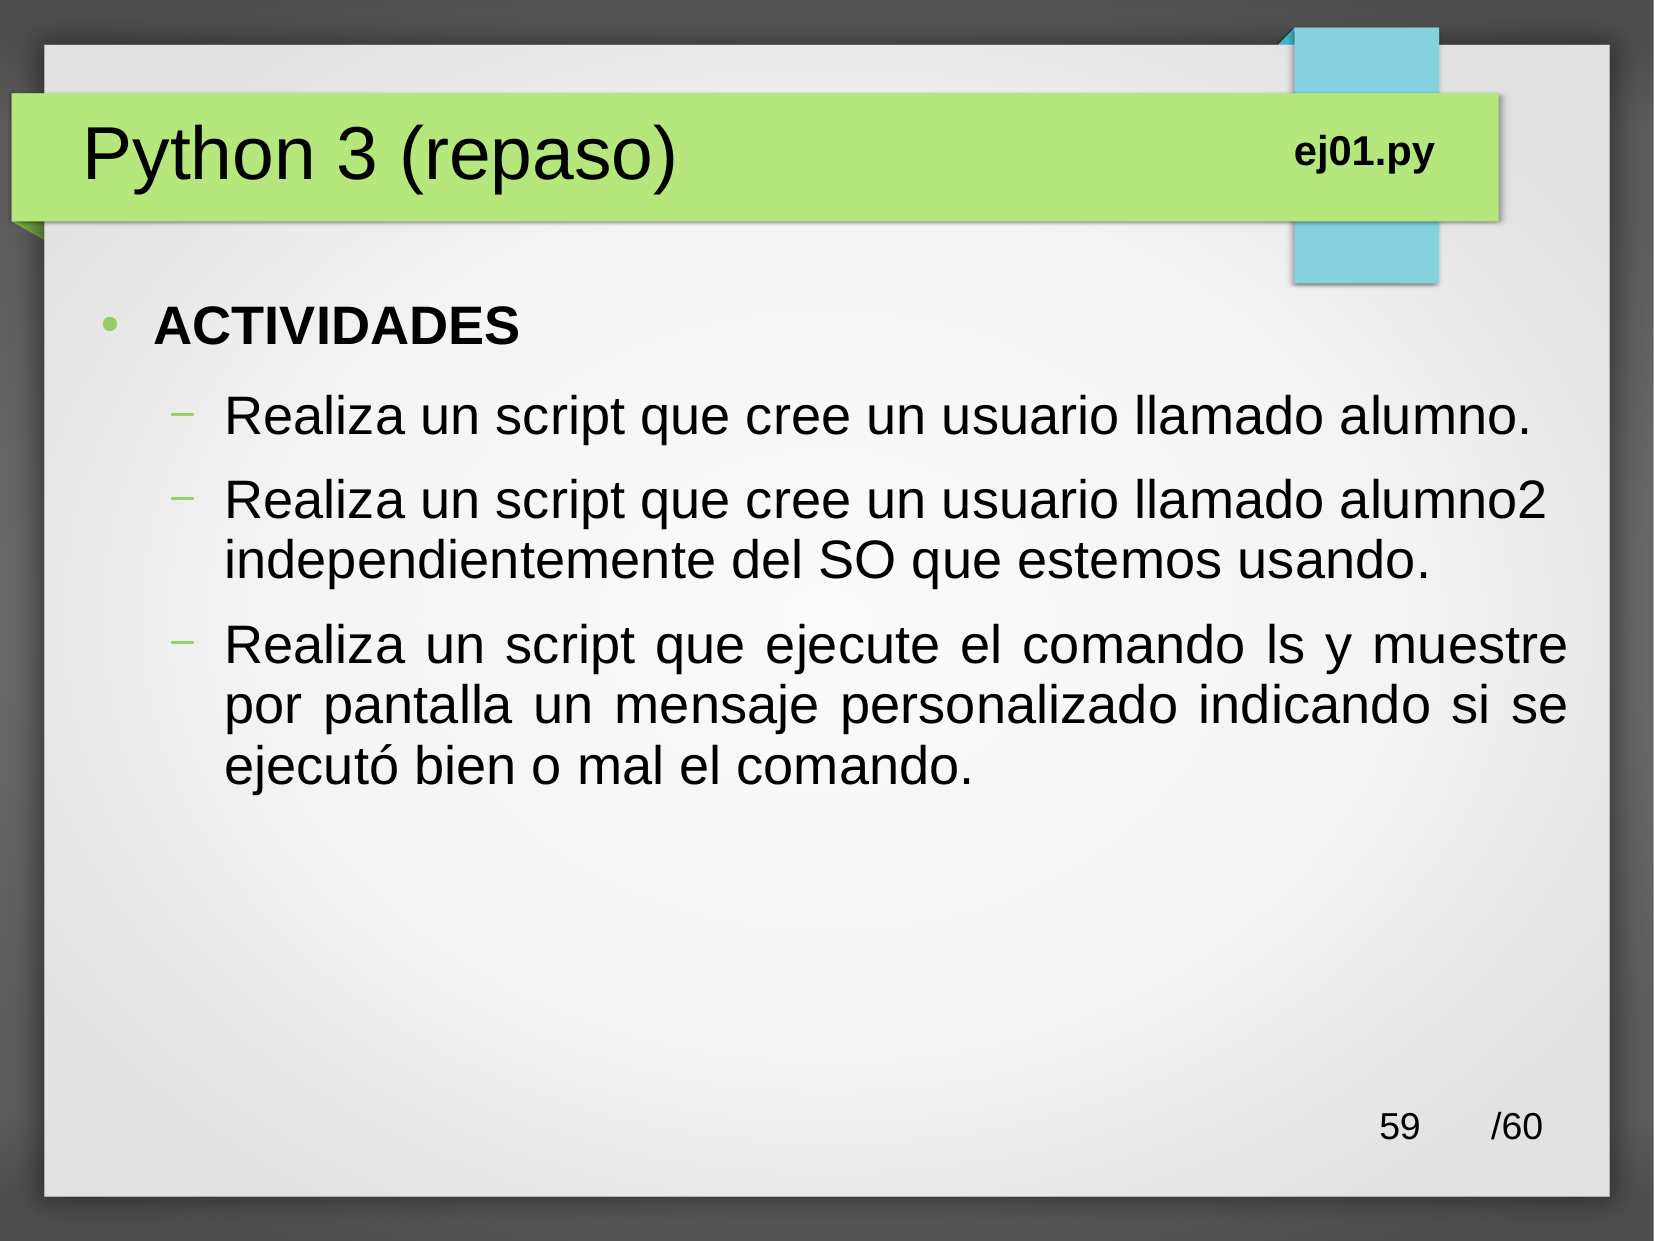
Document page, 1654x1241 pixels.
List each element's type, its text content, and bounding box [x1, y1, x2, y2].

title Python 3 (repaso) [82, 94, 1264, 213]
list ACTIVIDADES Realiza un script que cree un usuario llamado alumno. Realiza un script que cree un usuario llamado alumno2 independientemente del SO que estemos usando. Realiza un script que ejecute el comando ls y muestre por pantalla un mensaje personalizado indicando si se ejecutó bien o mal el comando. [82, 295, 1571, 1015]
text_box /60 [1476, 1098, 1644, 1169]
text_box <número> [1364, 1098, 1476, 1169]
picture [0, 0, 1654, 1241]
text_box ej01.py [1279, 120, 1465, 229]
